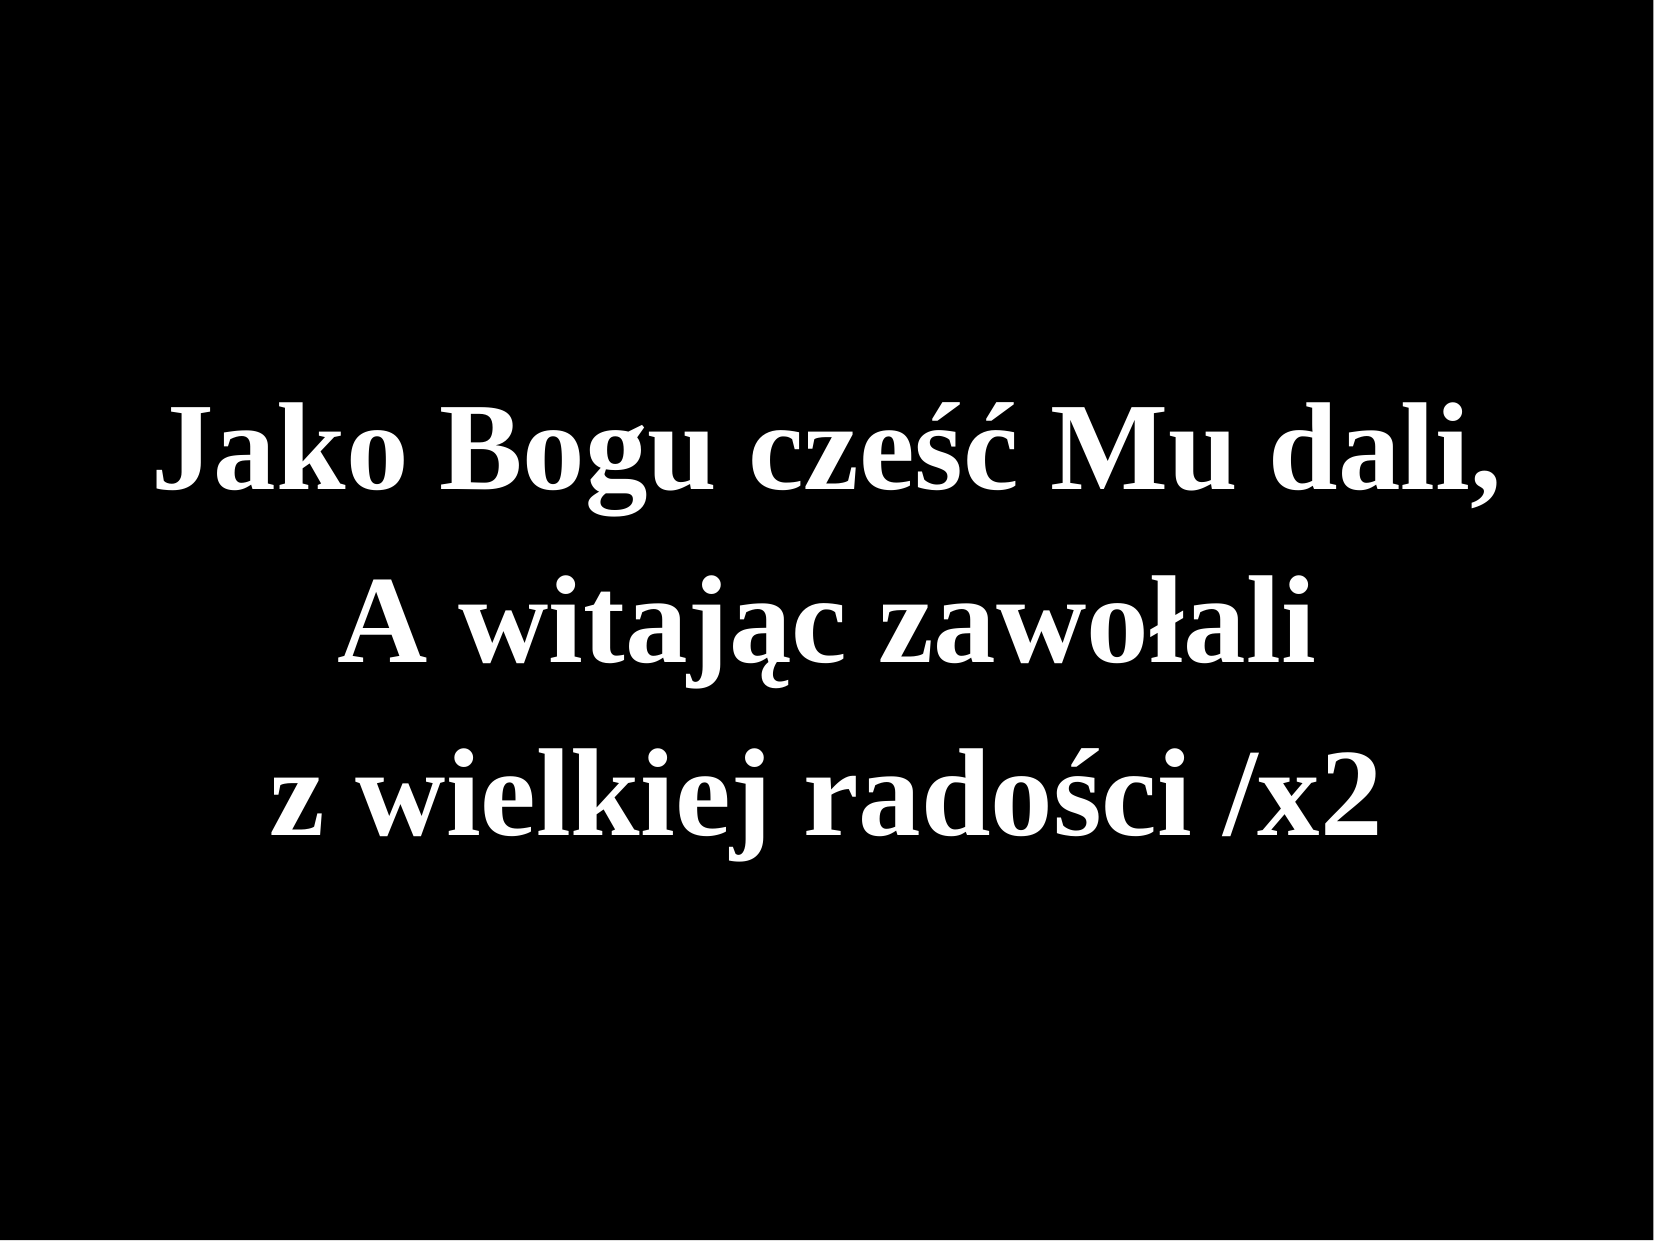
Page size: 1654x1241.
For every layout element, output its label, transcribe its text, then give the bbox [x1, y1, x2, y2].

title Jako Bogu cześć Mu dali, ppp A witając zawołali ppp z wielkiej radości /x2 [0, 0, 1654, 1241]
